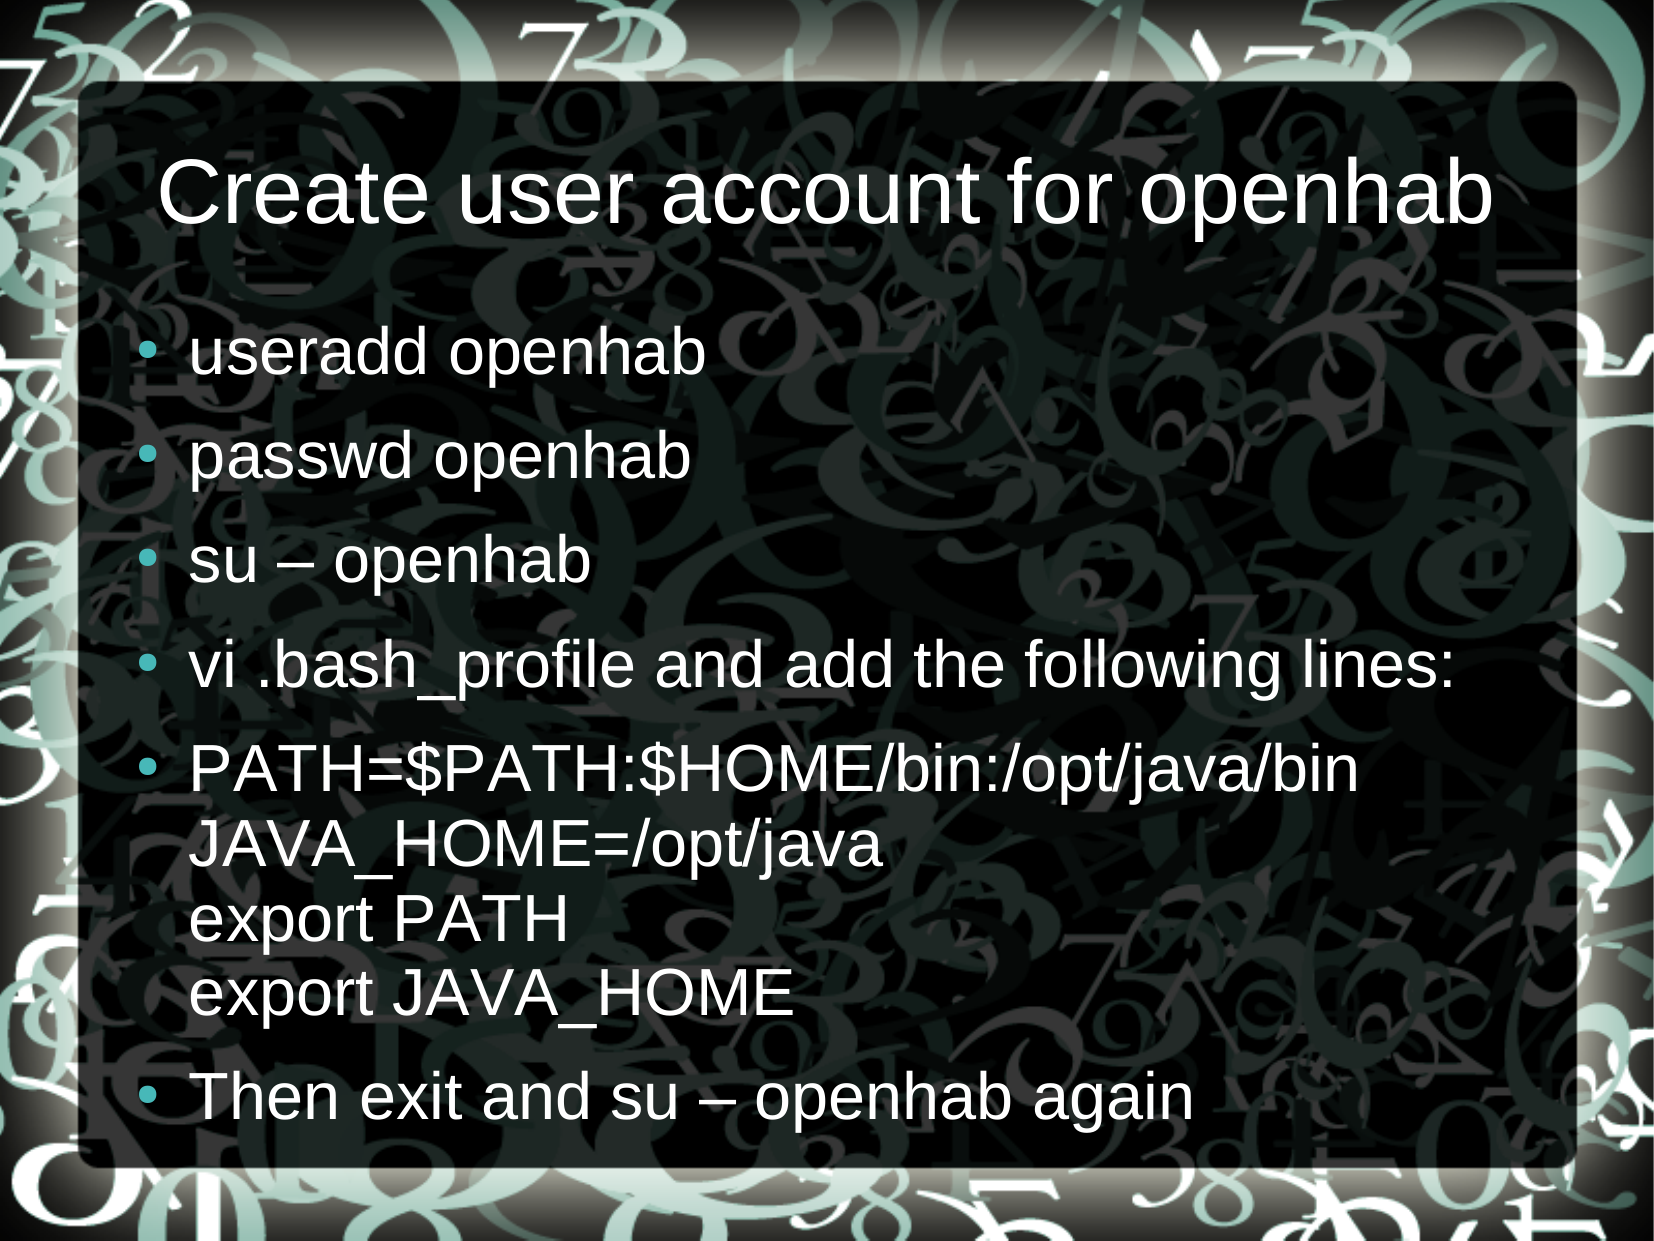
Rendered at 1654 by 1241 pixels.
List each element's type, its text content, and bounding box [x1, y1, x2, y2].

picture [0, 0, 1654, 1241]
list useradd openhab passwd openhab su – openhab vi .bash_profile and add the following lines: PATH=$PATH:$HOME/bin:/opt/java/bin JAVA_HOME=/opt/java export PATH export JAVA_HOME Then exit and su – openhab again [118, 313, 1542, 1133]
title Create user account for openhab [82, 88, 1571, 296]
